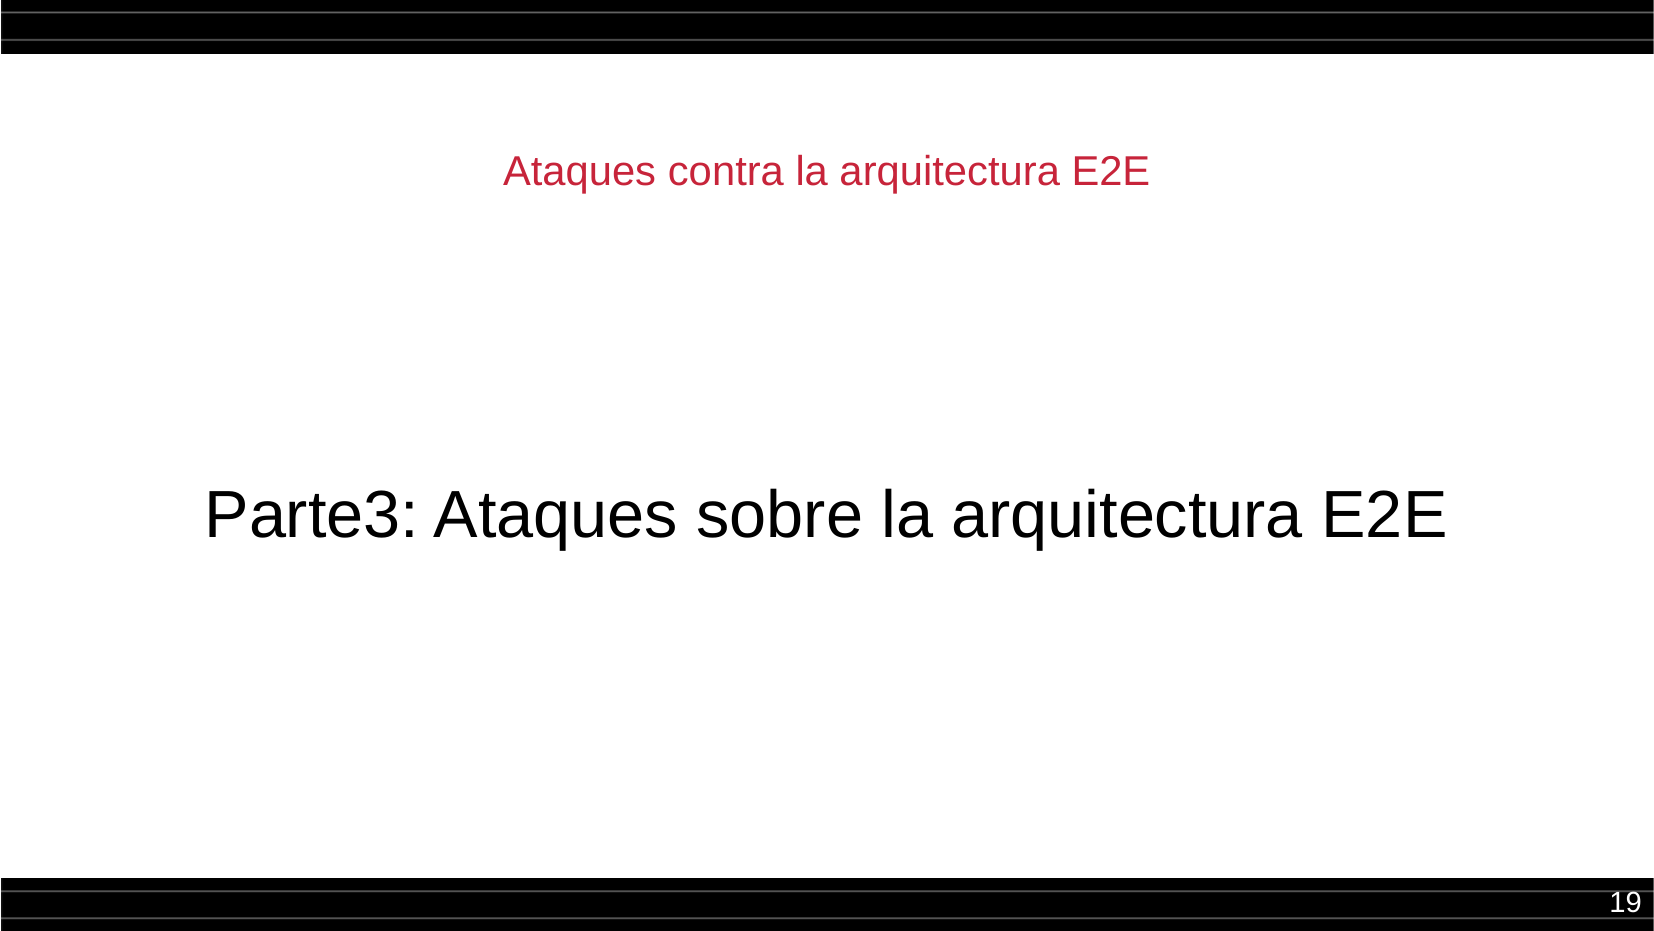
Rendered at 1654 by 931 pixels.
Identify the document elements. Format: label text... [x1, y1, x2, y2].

picture [1, 0, 1654, 54]
picture [1, 878, 1654, 931]
title Ataques contra la arquitectura E2E [82, 92, 1571, 249]
subtitle Parte3: Ataques sobre la arquitectura E2E [82, 271, 1571, 758]
